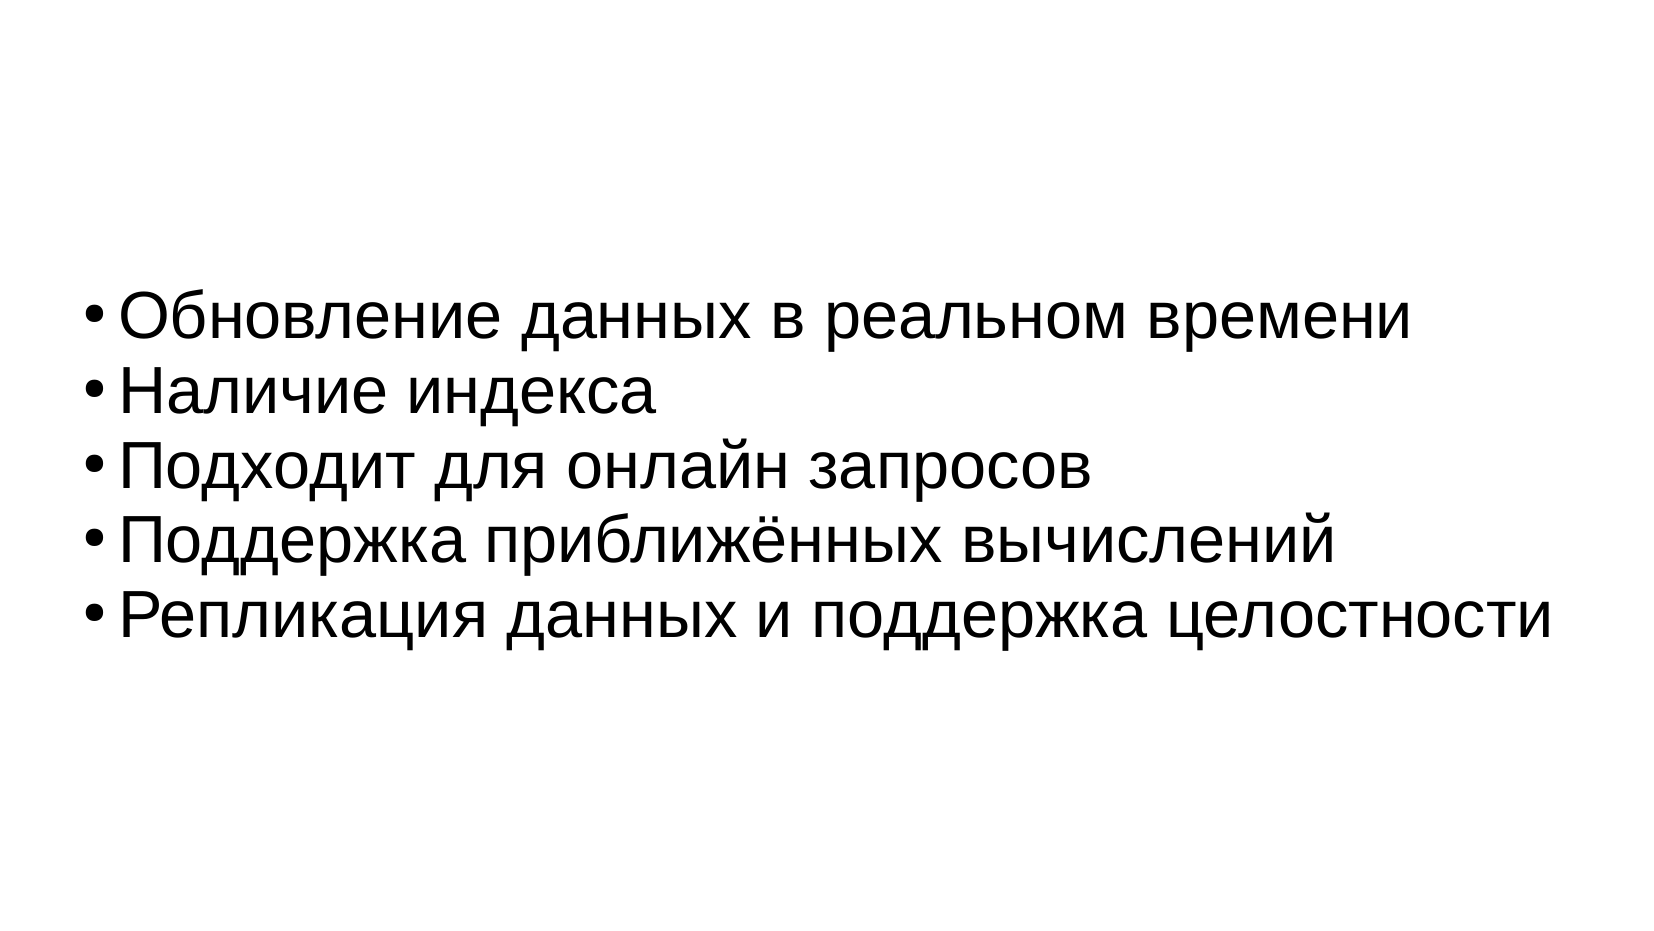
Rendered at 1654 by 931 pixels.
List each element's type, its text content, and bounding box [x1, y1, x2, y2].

subtitle Обновление данных в реальном времени Наличие индекса Подходит для онлайн запросов Поддержка приближённых вычислений Репликация данных и поддержка целостности [82, 90, 1571, 841]
